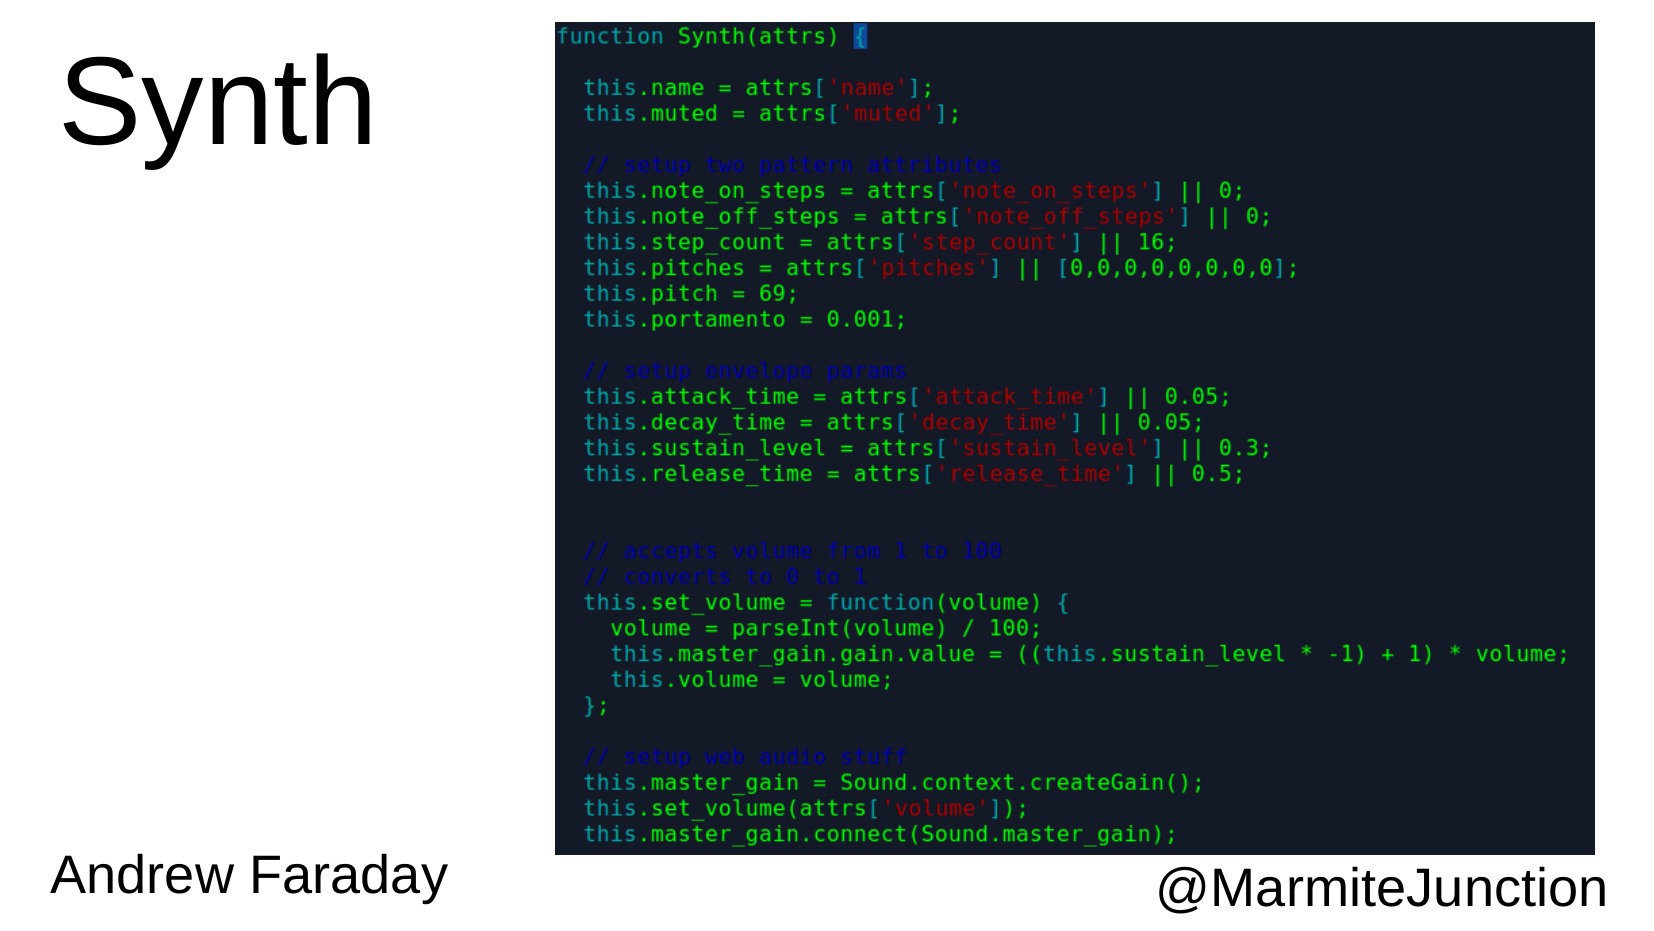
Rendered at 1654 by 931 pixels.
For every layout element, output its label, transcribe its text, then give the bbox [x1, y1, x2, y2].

text_box Andrew Faraday [35, 837, 579, 913]
text_box Synth [23, 23, 414, 319]
picture [555, 22, 1595, 855]
text_box @MarmiteJunction [1080, 850, 1625, 926]
